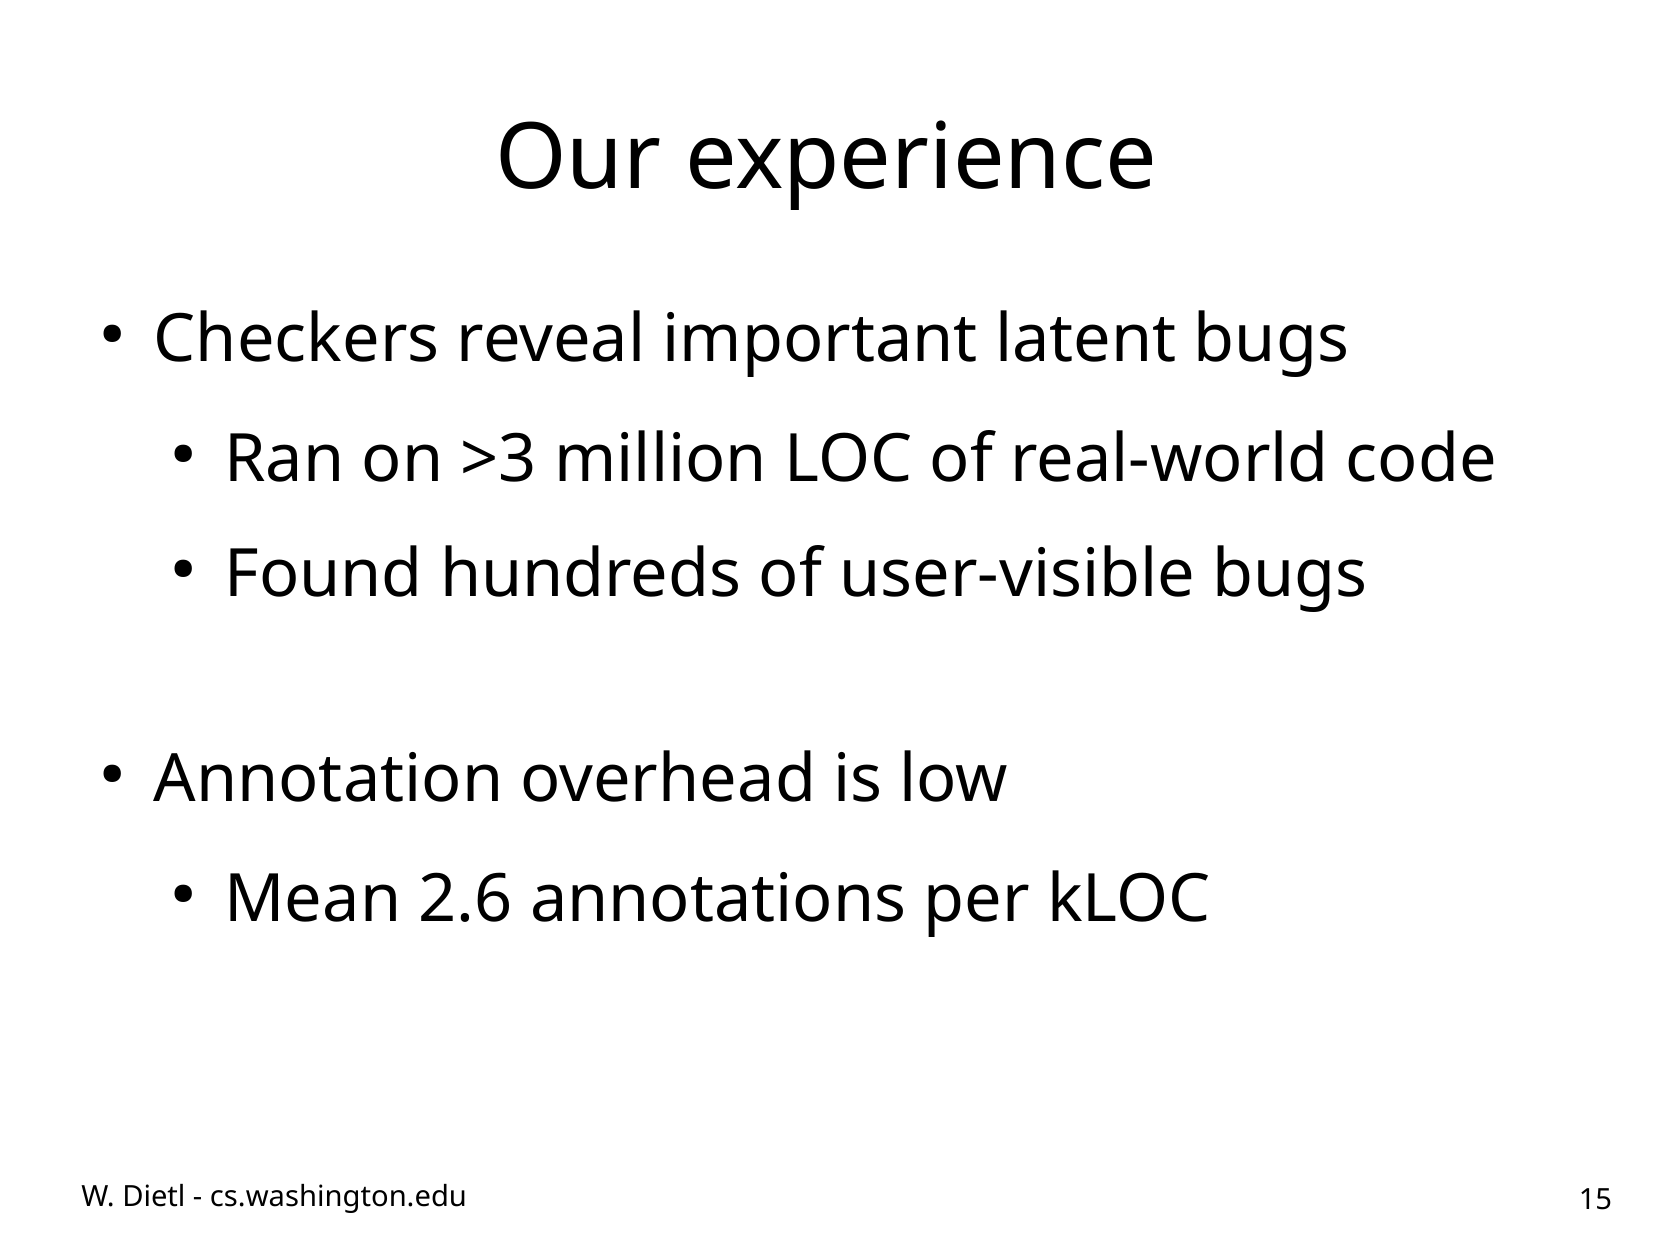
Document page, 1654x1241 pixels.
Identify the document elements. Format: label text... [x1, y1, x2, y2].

list Checkers reveal important latent bugs Ran on >3 million LOC of real-world code Found hundreds of user-visible bugs Annotation overhead is low Mean 2.6 annotations per kLOC [82, 290, 1571, 1094]
title Our experience [82, 56, 1571, 250]
